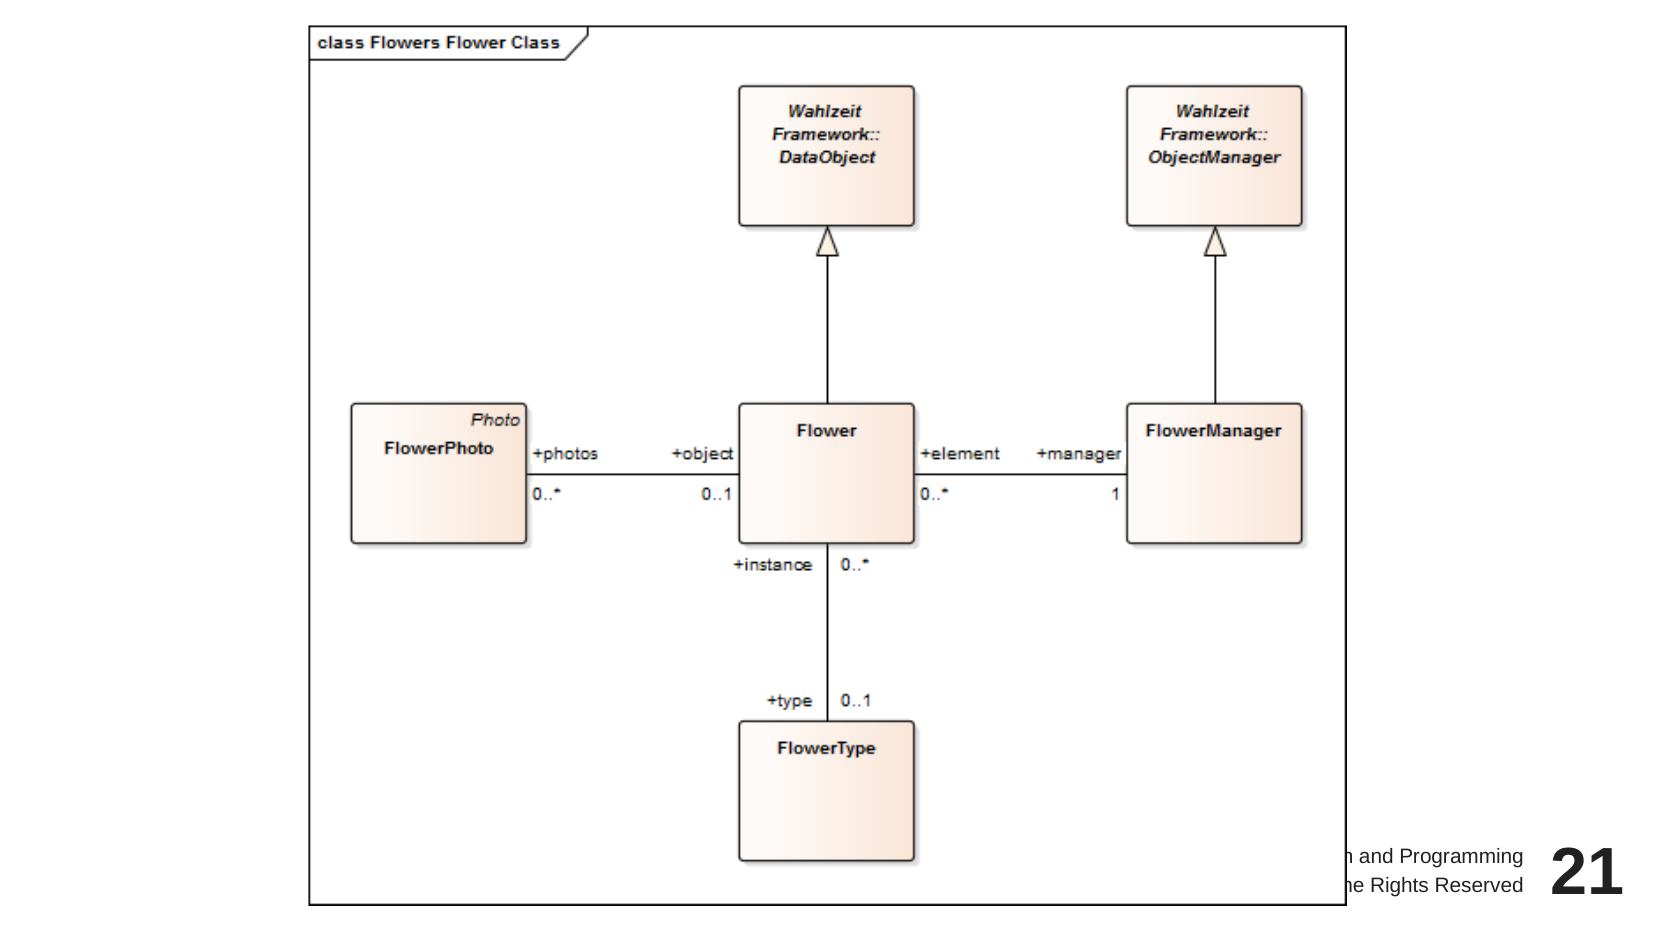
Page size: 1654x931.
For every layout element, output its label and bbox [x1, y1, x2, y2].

picture [307, 24, 1347, 906]
